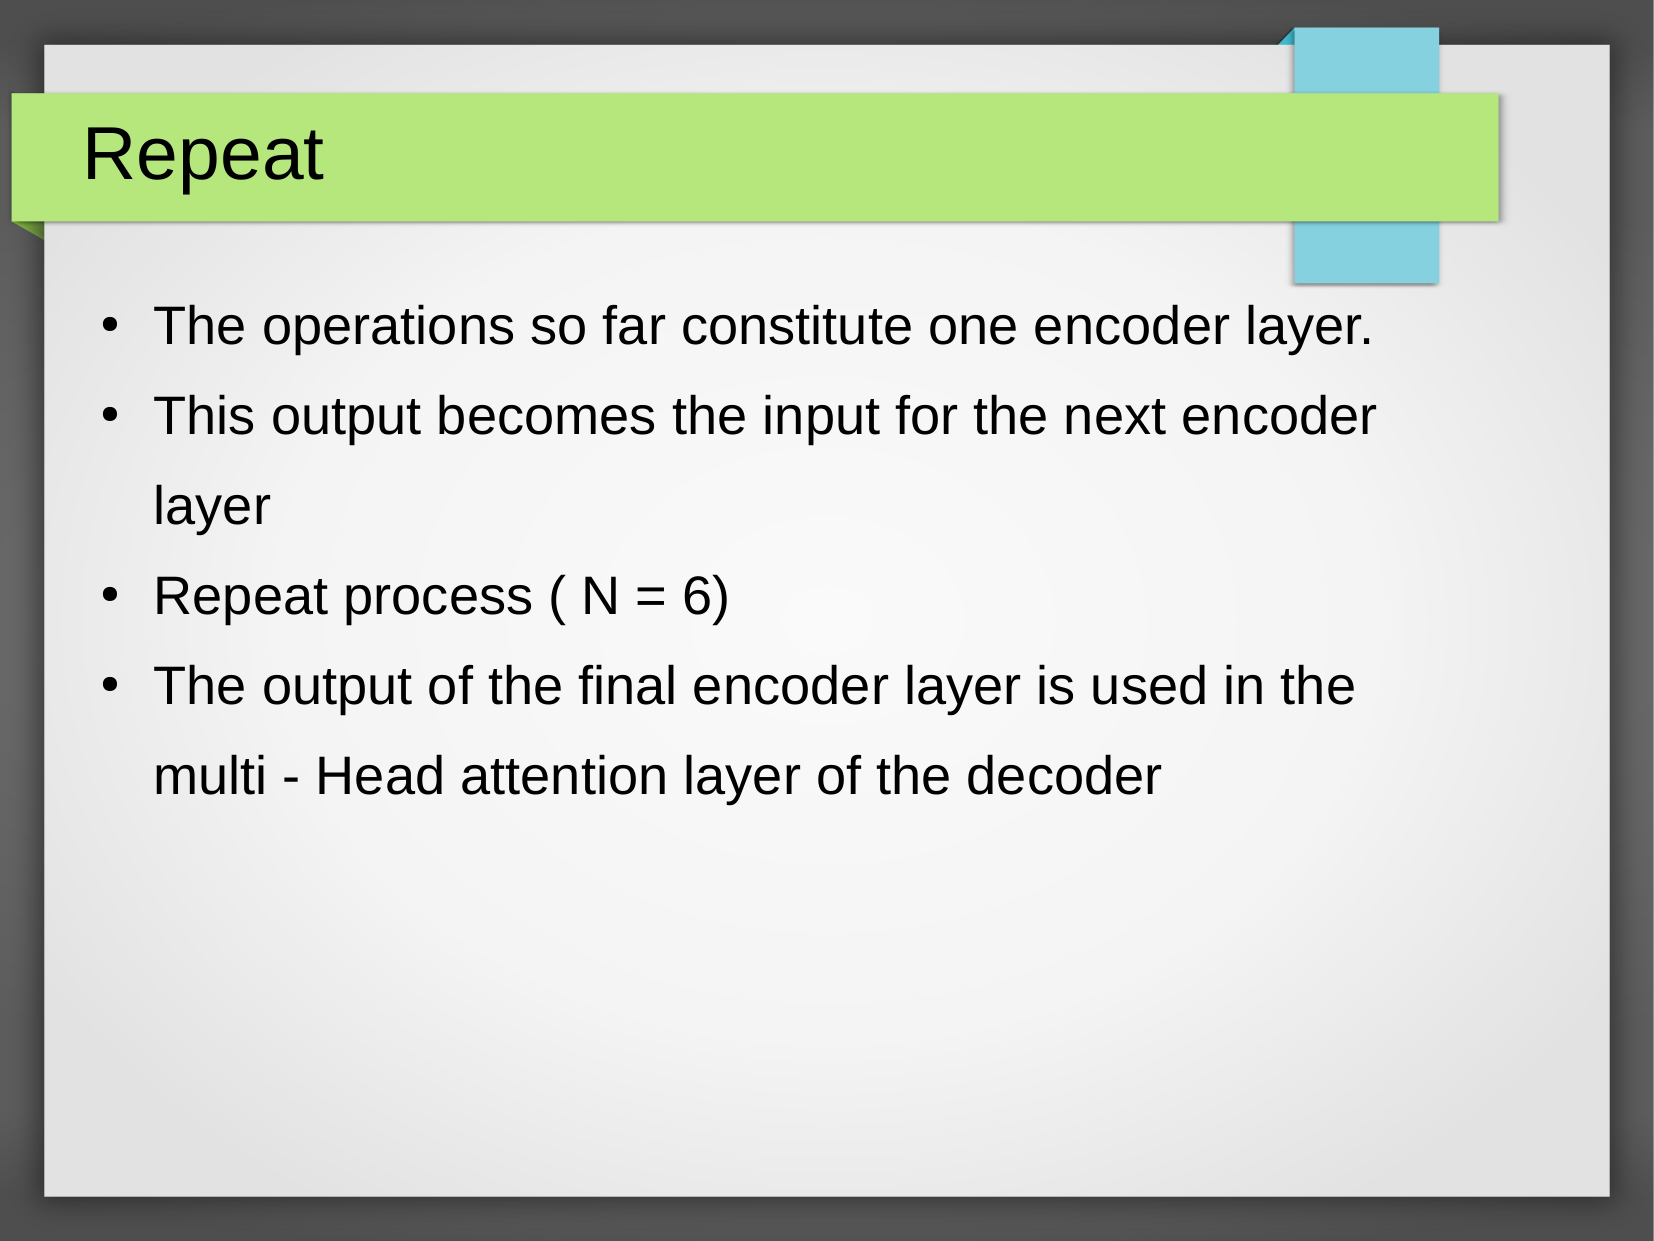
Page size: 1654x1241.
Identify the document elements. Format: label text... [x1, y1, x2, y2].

picture [0, 0, 1654, 1241]
title Repeat [82, 94, 1264, 213]
list The operations so far constitute one encoder layer. This output becomes the input for the next encoder layer Repeat process ( N = 6) The output of the final encoder layer is used in the multi - Head attention layer of the decoder [82, 295, 1571, 1015]
